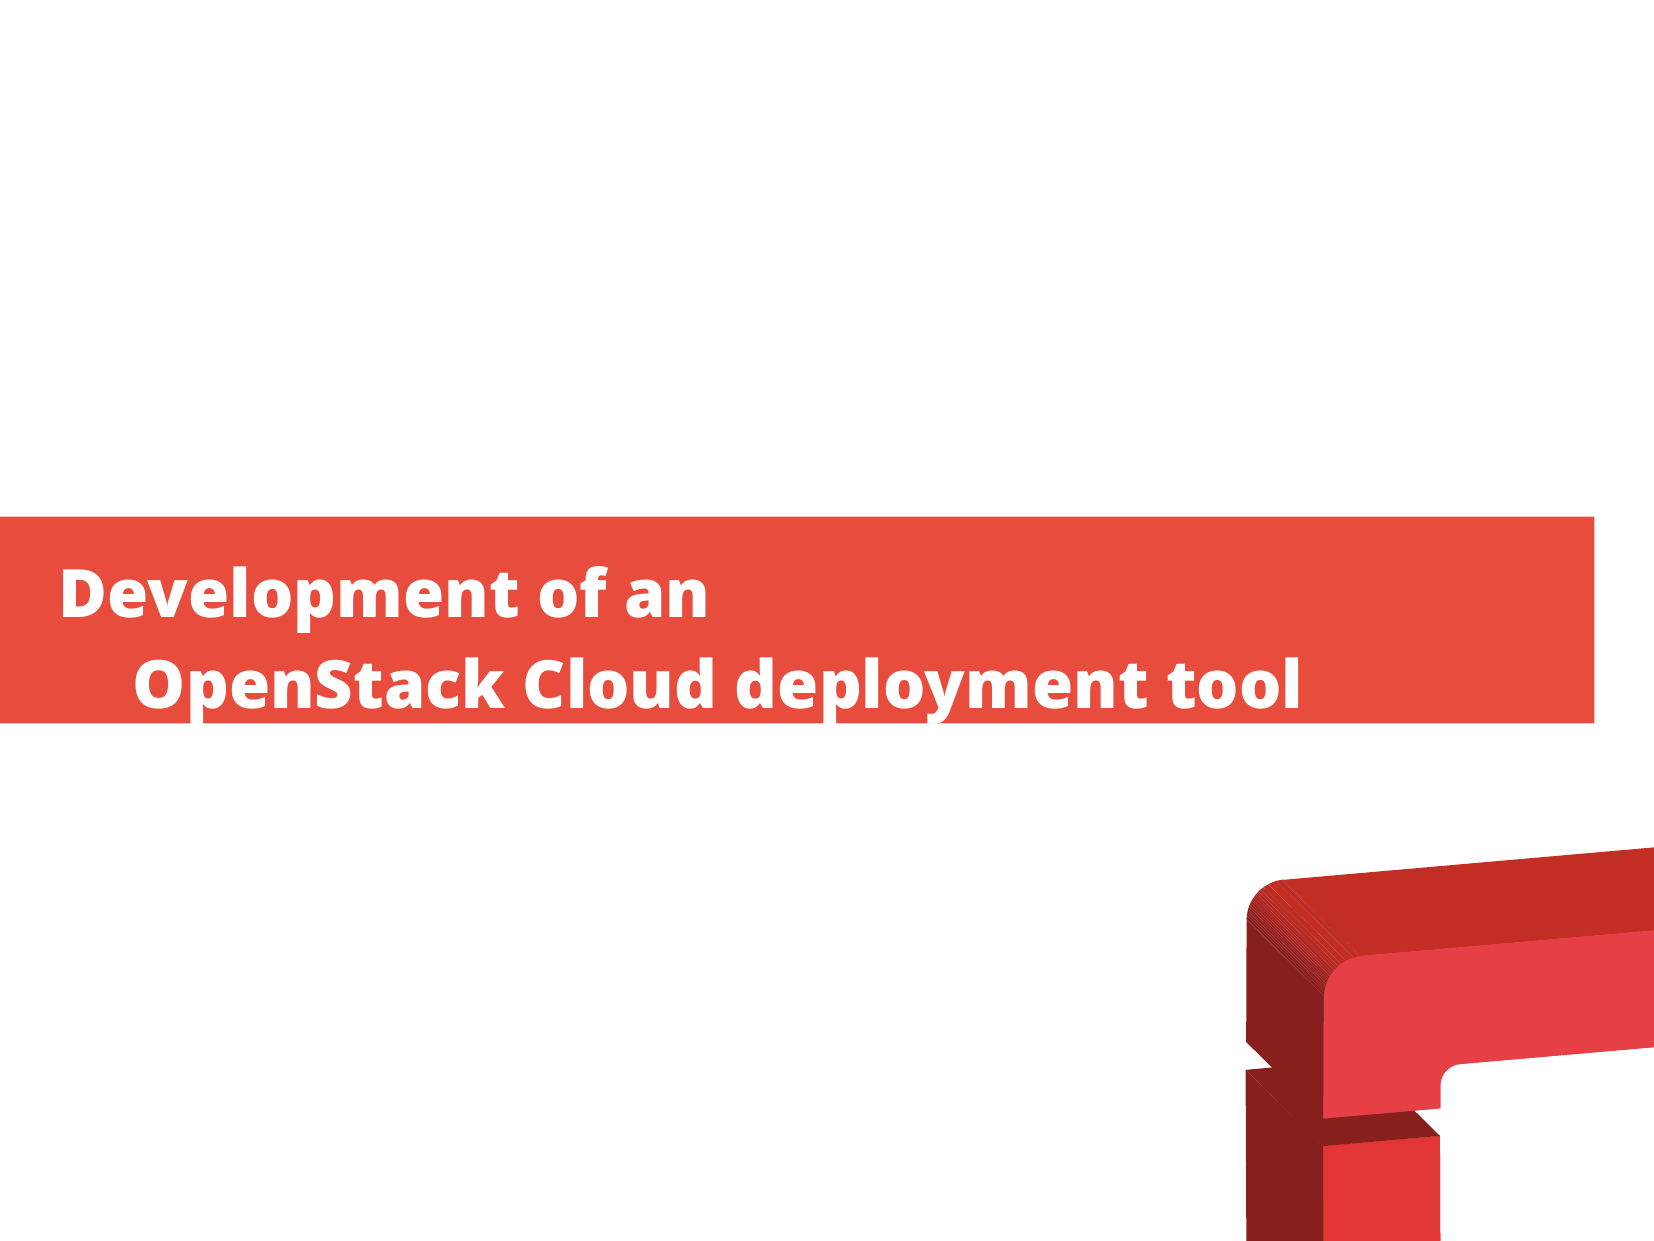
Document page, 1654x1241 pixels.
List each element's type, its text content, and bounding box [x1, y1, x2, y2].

picture [1123, 801, 1654, 1241]
title Development of an OpenStack Cloud deployment tool [59, 546, 1595, 694]
